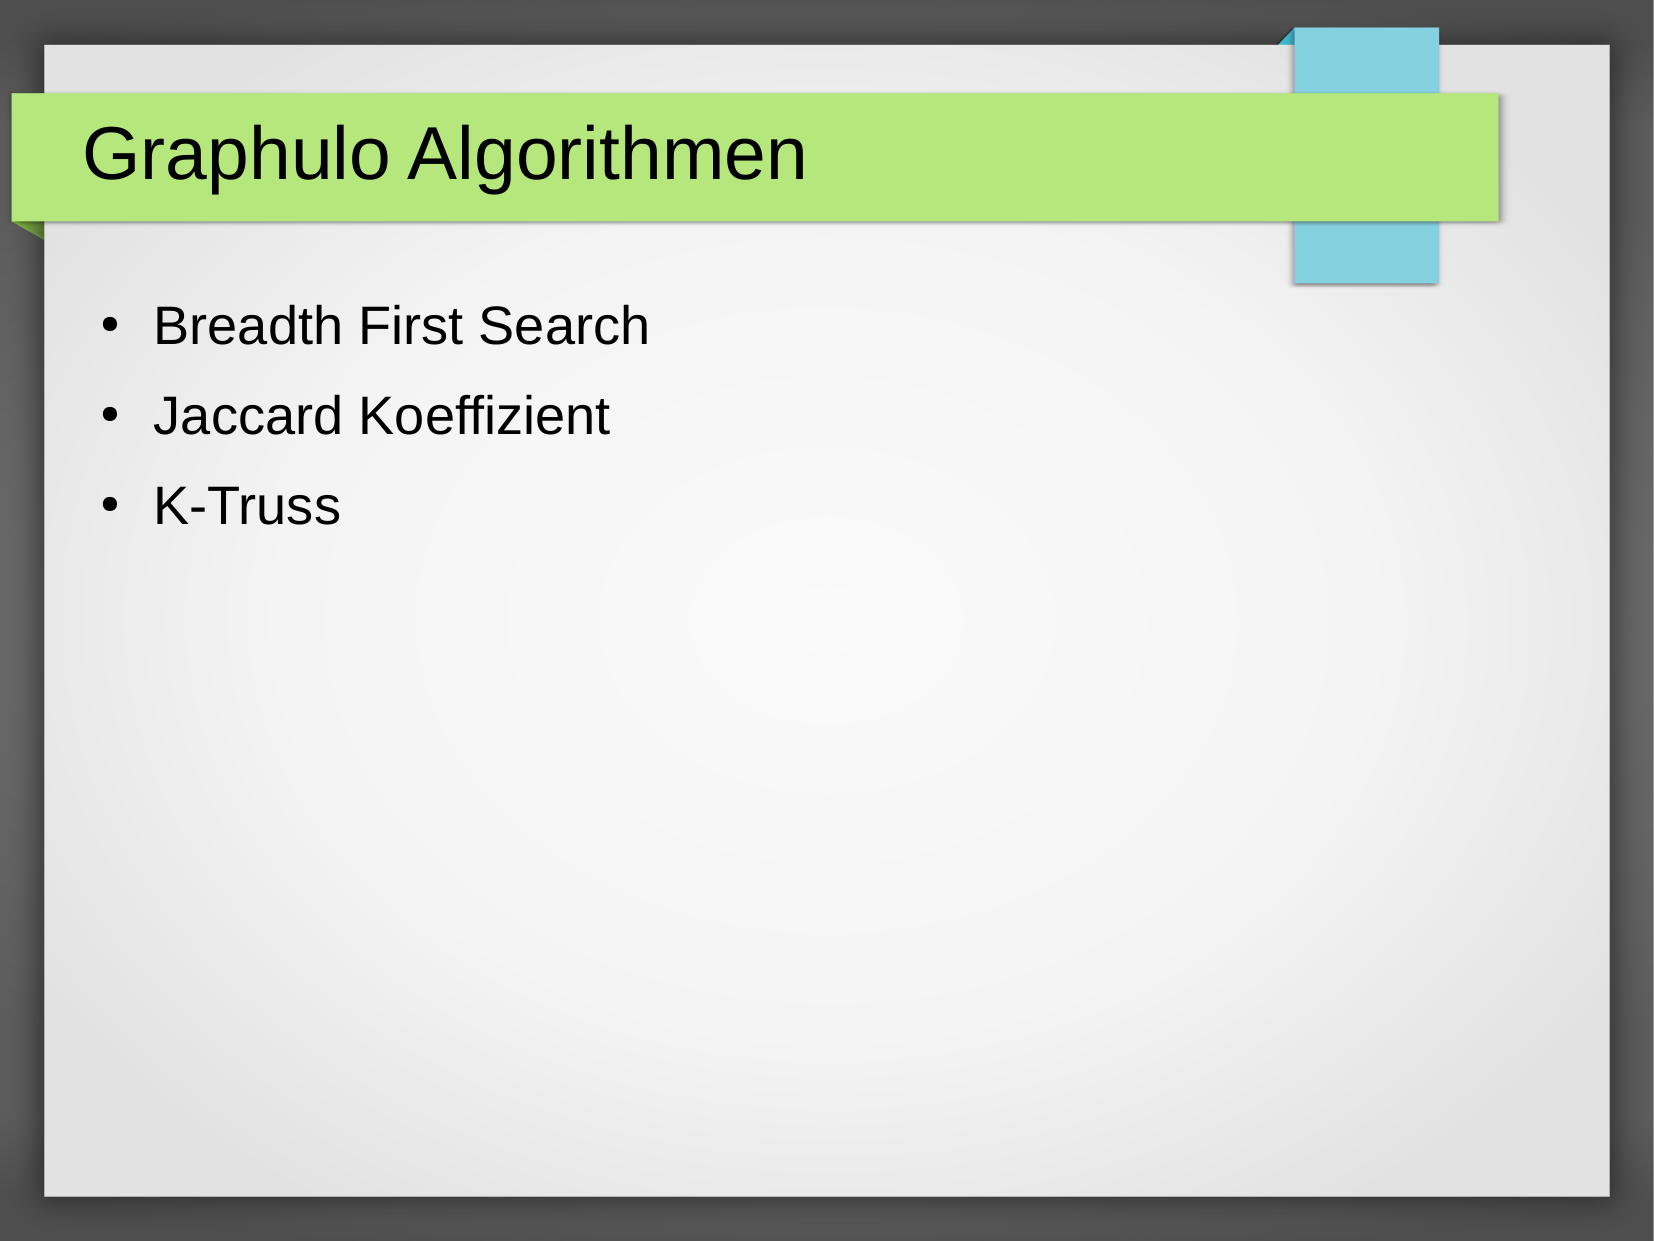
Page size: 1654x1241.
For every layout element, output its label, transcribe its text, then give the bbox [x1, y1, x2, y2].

list Breadth First Search Jaccard Koeffizient K-Truss [82, 295, 1571, 1015]
title Graphulo Algorithmen [82, 94, 1264, 213]
picture [0, 0, 1654, 1241]
